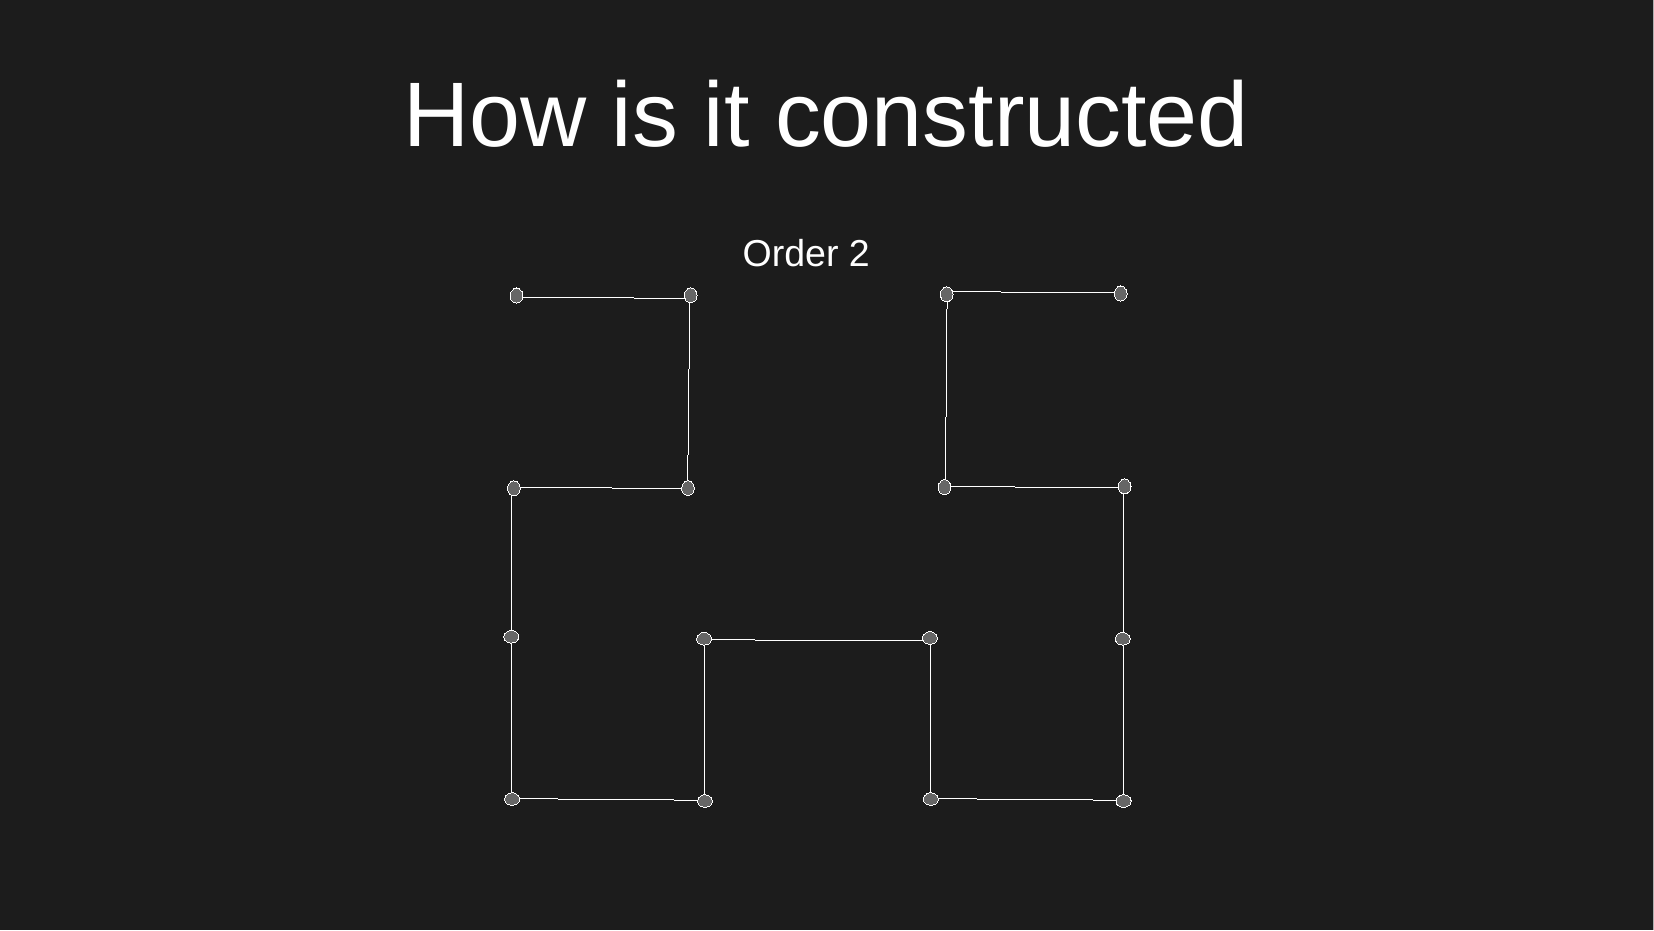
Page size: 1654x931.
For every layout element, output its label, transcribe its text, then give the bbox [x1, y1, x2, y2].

text_box [922, 631, 938, 645]
text_box [1118, 478, 1132, 494]
text_box [503, 630, 519, 644]
text_box [1115, 632, 1131, 646]
text_box [938, 479, 951, 495]
text_box [504, 792, 520, 806]
text_box [940, 286, 954, 302]
text_box [510, 287, 523, 304]
text_box [923, 792, 939, 806]
text_box [696, 632, 712, 646]
text_box Order 2 [712, 225, 901, 282]
text_box [681, 480, 695, 496]
text_box [1114, 285, 1128, 302]
text_box [507, 480, 521, 496]
text_box [1116, 794, 1132, 808]
title How is it constructed [82, 37, 1571, 193]
text_box [697, 794, 713, 808]
text_box [684, 287, 698, 303]
